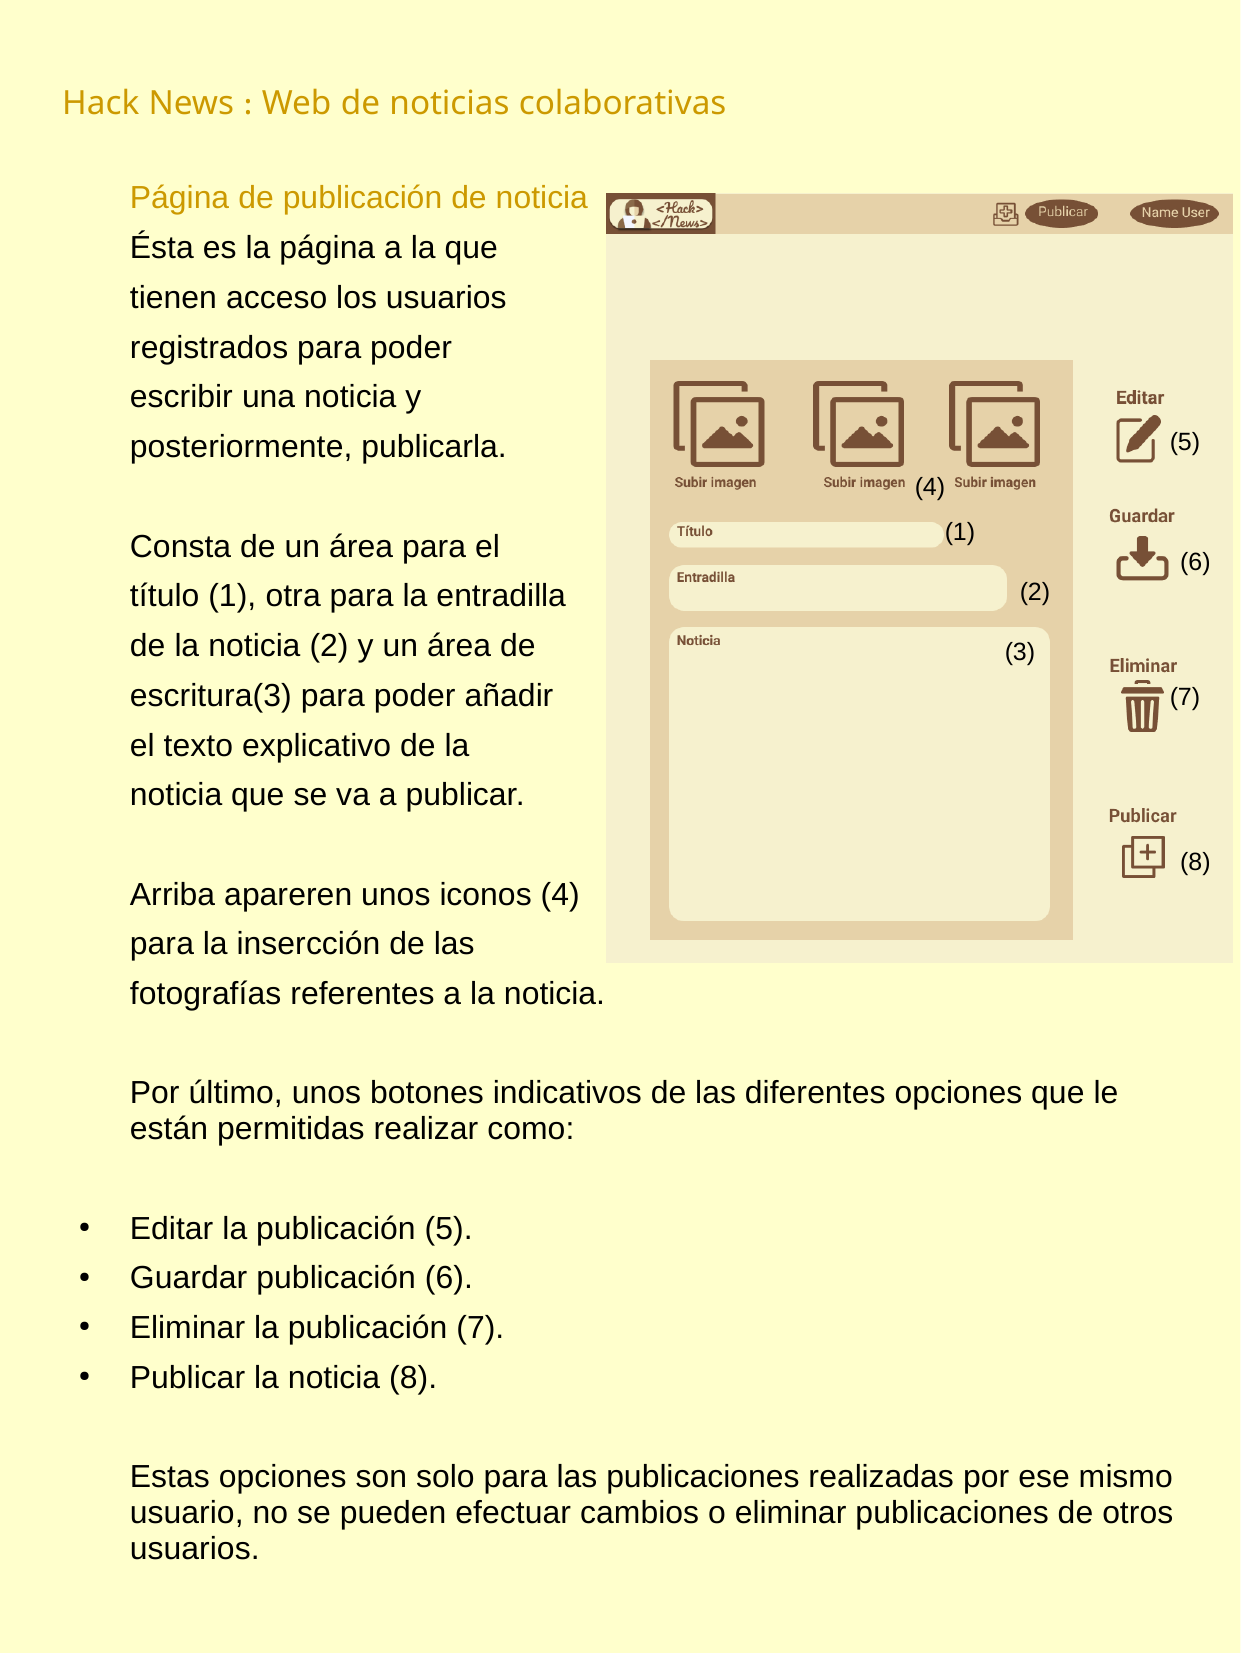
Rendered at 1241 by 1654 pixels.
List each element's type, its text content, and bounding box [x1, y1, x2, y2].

picture [606, 193, 1233, 963]
text_box (1) [930, 510, 1006, 556]
text_box (5) [1155, 420, 1231, 466]
text_box (6) [1165, 540, 1241, 586]
text_box (4) [900, 465, 976, 511]
title Hack News : Web de noticias colaborativas [62, 65, 1179, 151]
list Página de publicación de noticia Ésta es la página a la que tienen acceso los usuarios registrados para poder escribir una noticia y posteriormente, publicarla. Consta de un área para el título (1), otra para la entradilla de la noticia (2) y un área de escritura(3) para poder añadir el texto explicativo de la noticia que se va a publicar. Arriba apareren unos iconos (4) para la insercción de las fotografías referentes a la noticia. Por último, unos botones indicativos de las diferentes opciones que le están permitidas realizar como: Editar la publicación (5). Guardar publicación (6). Eliminar la publicación (7). Publicar la noticia (8). Estas opciones son solo para las publicaciones realizadas por ese mismo usuario, no se pueden efectuar cambios o eliminar publicaciones de otros usuarios. [62, 180, 1179, 1576]
text_box (8) [1165, 840, 1241, 886]
text_box (2) [1005, 570, 1081, 616]
text_box (7) [1155, 675, 1231, 721]
text_box (3) [990, 630, 1066, 676]
